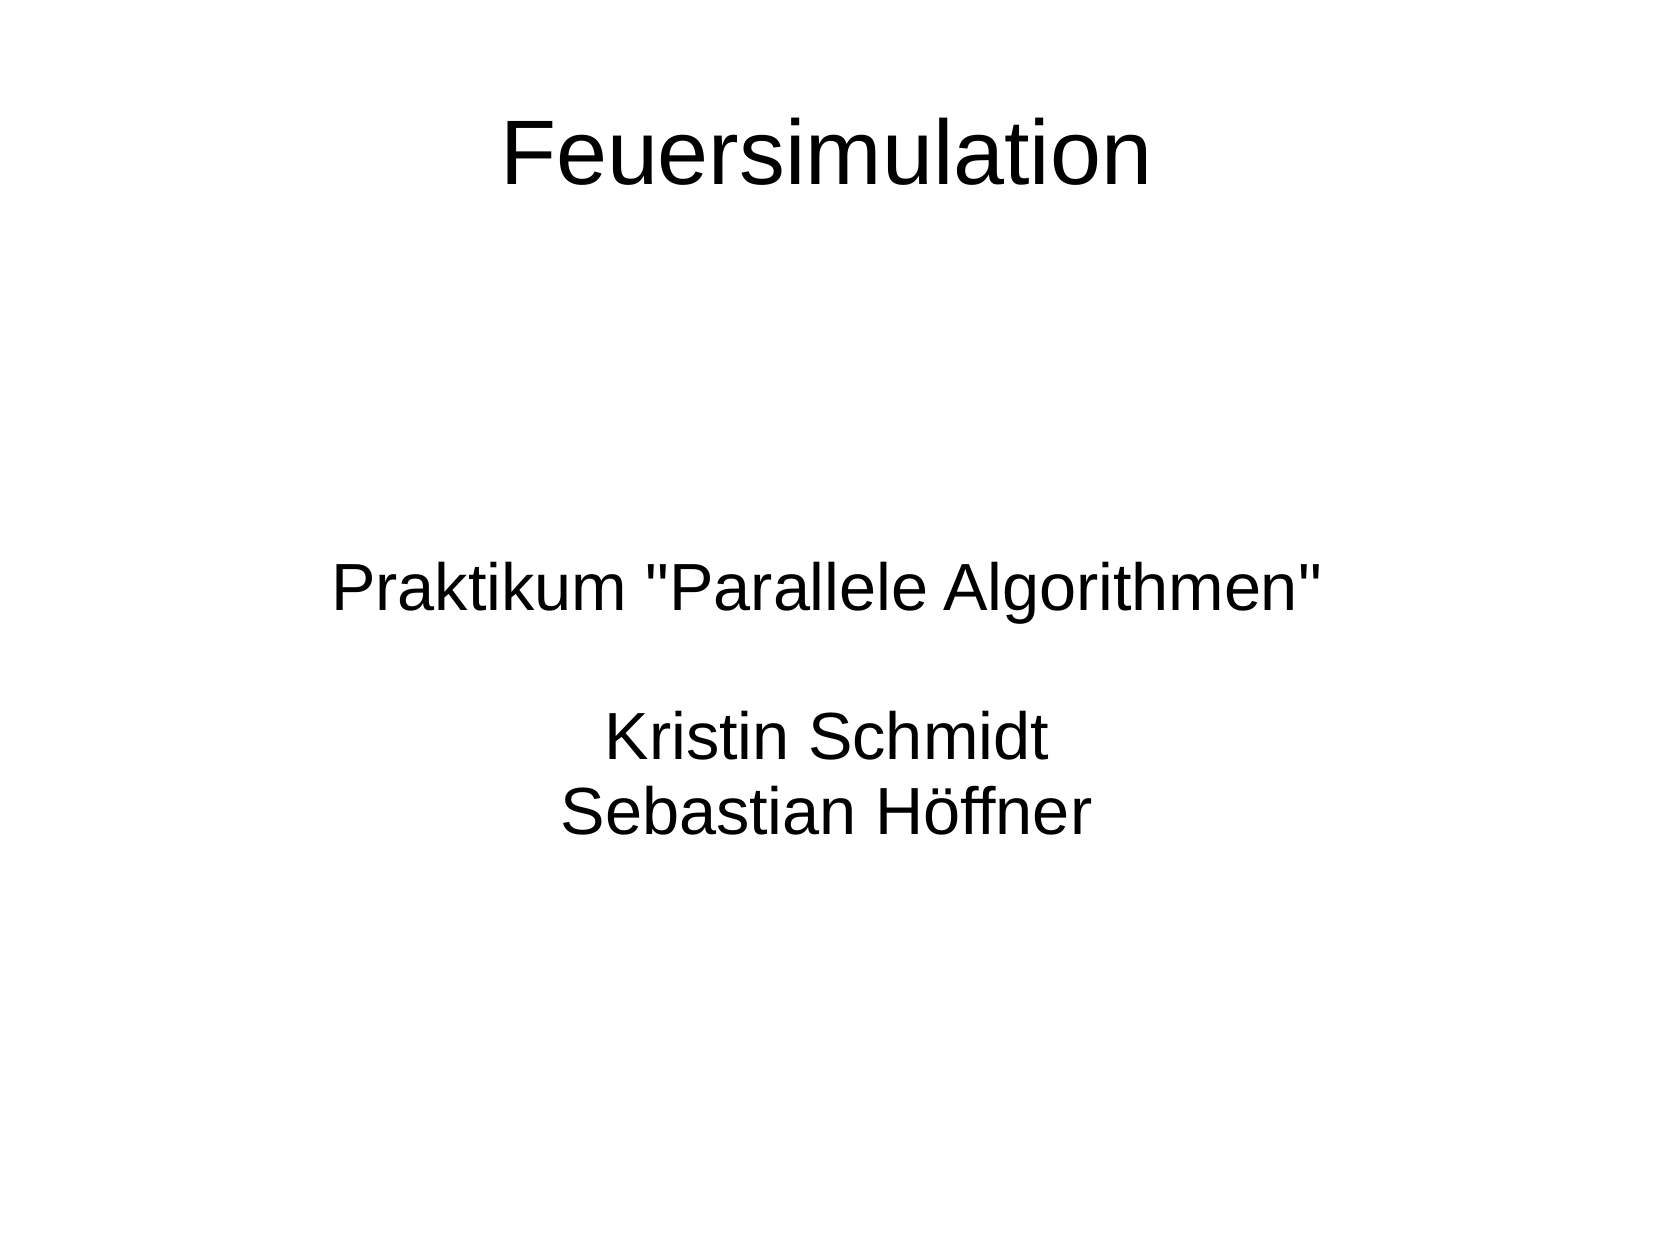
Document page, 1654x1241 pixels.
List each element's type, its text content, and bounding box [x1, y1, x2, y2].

subtitle Praktikum "Parallele Algorithmen" Kristin Schmidt Sebastian Höffner [82, 290, 1571, 1109]
title Feuersimulation [82, 49, 1571, 257]
